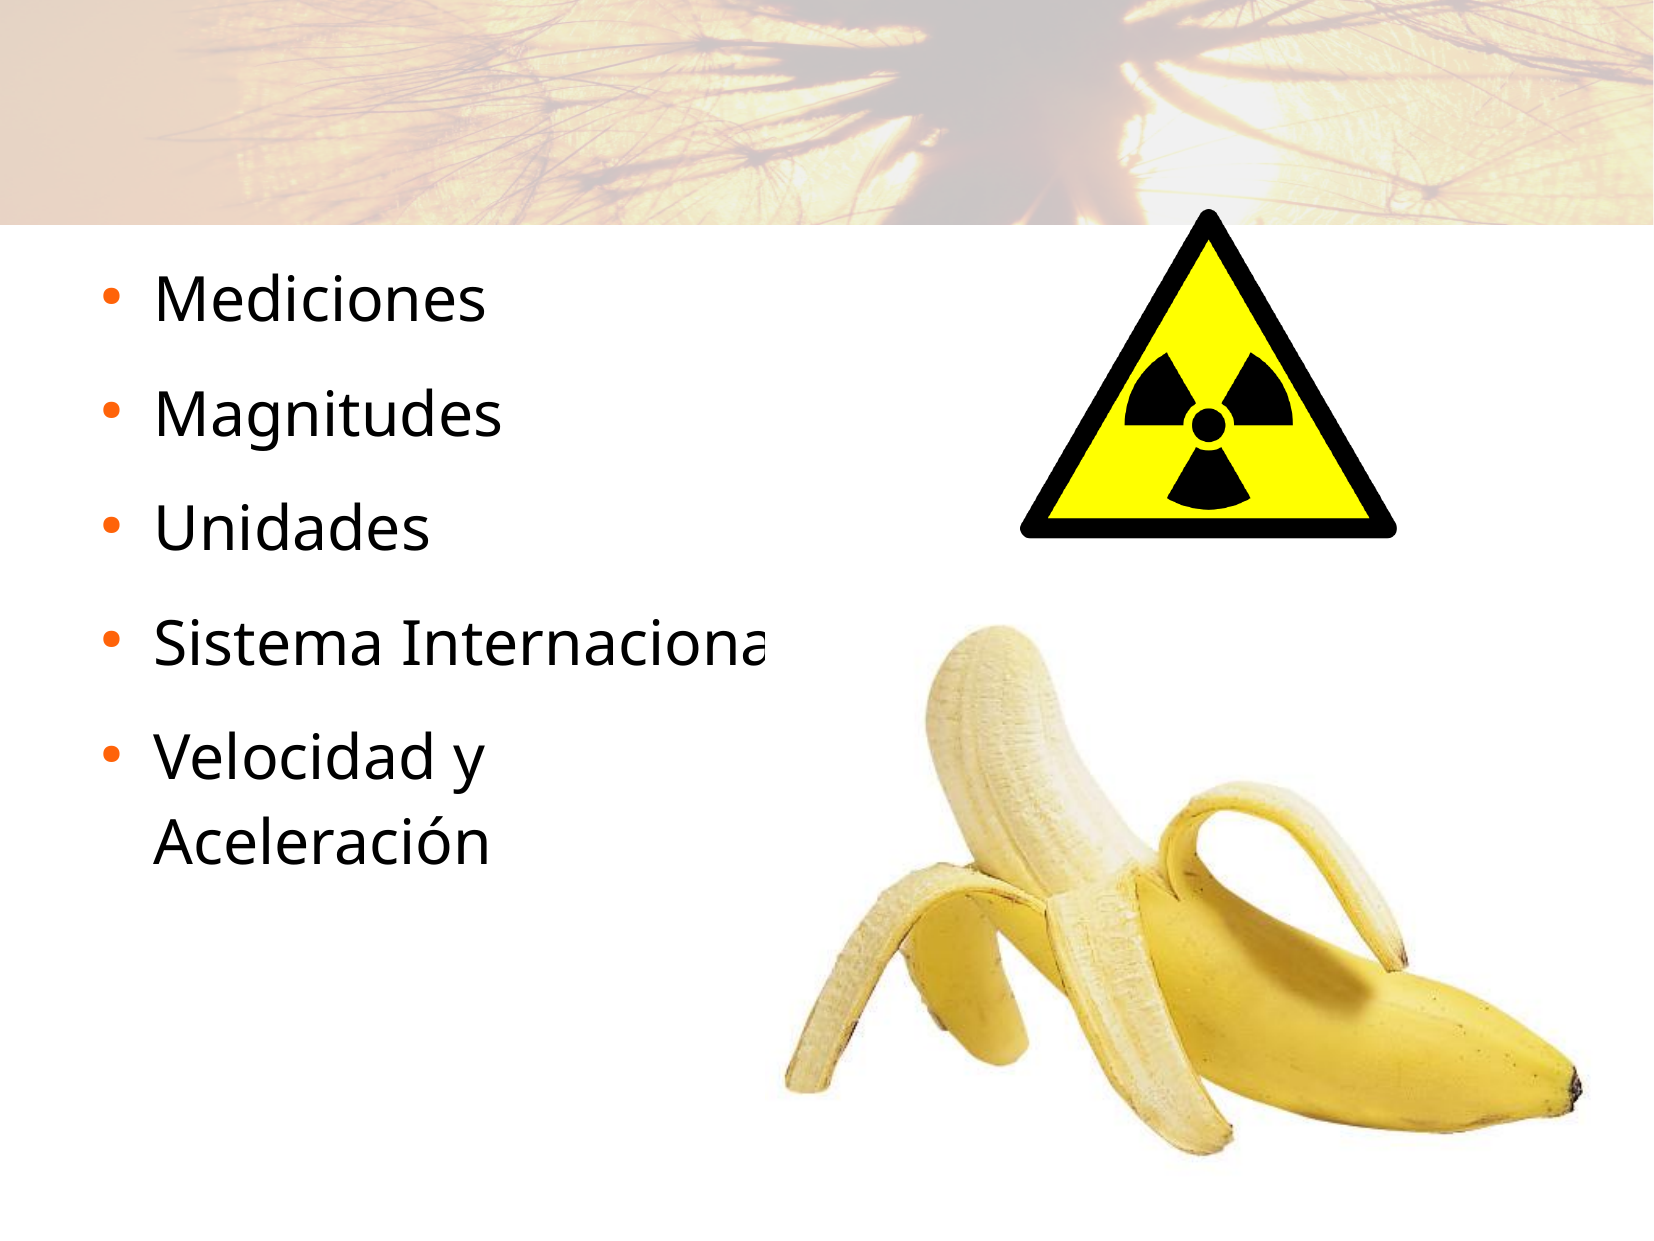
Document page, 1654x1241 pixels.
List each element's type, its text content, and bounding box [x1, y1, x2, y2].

picture [0, 0, 1654, 540]
picture [765, 575, 1594, 1201]
list Mediciones Magnitudes Unidades Sistema Internacional Velocidad y Aceleración [82, 255, 809, 1074]
